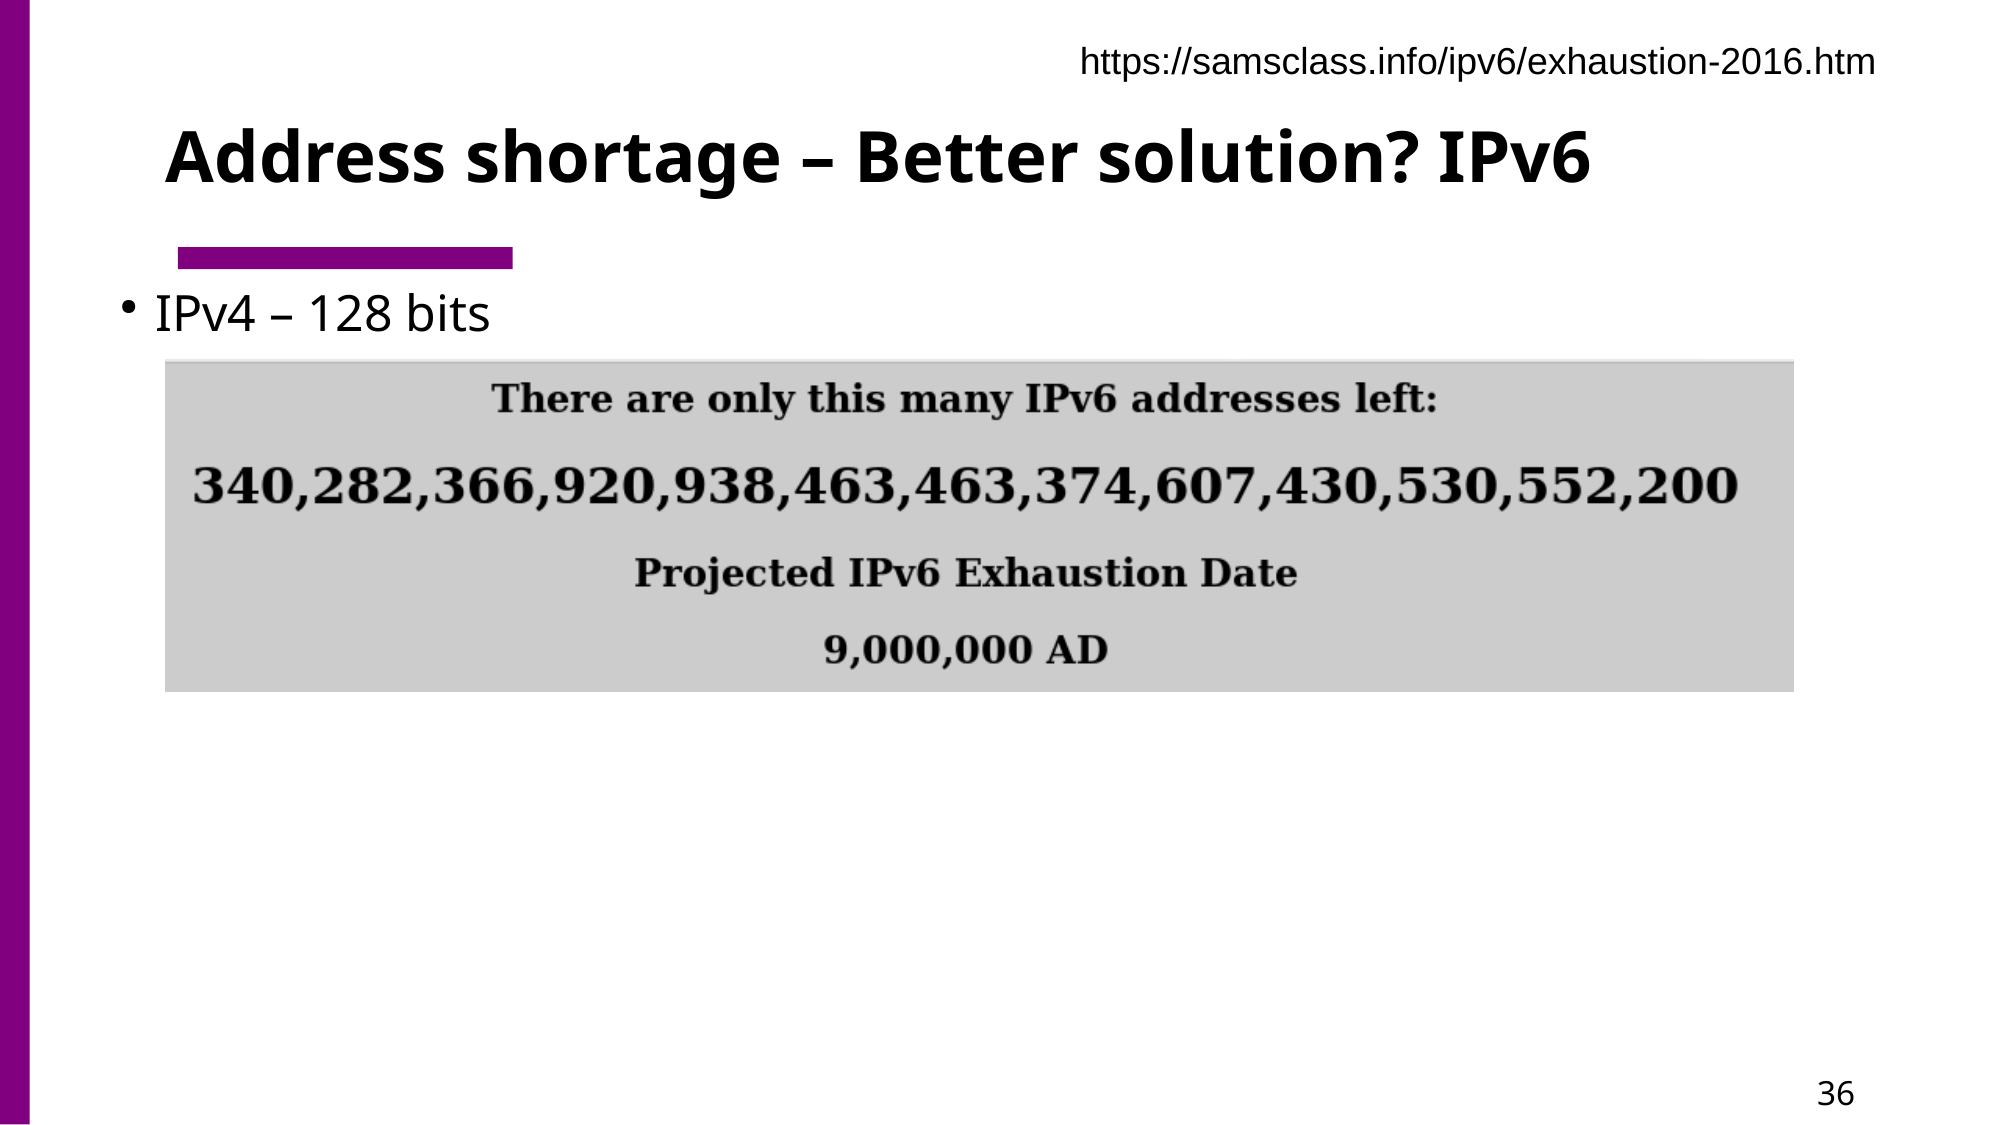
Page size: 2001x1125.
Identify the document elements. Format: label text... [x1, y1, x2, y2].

picture [165, 359, 1794, 692]
text_box IPv4 – 128 bits [105, 277, 1786, 1125]
text_box Address shortage – Better solution? IPv6 [151, 0, 1849, 212]
text_box https://samsclass.info/ipv6/exhaustion-2016.htm [1065, 33, 1892, 91]
